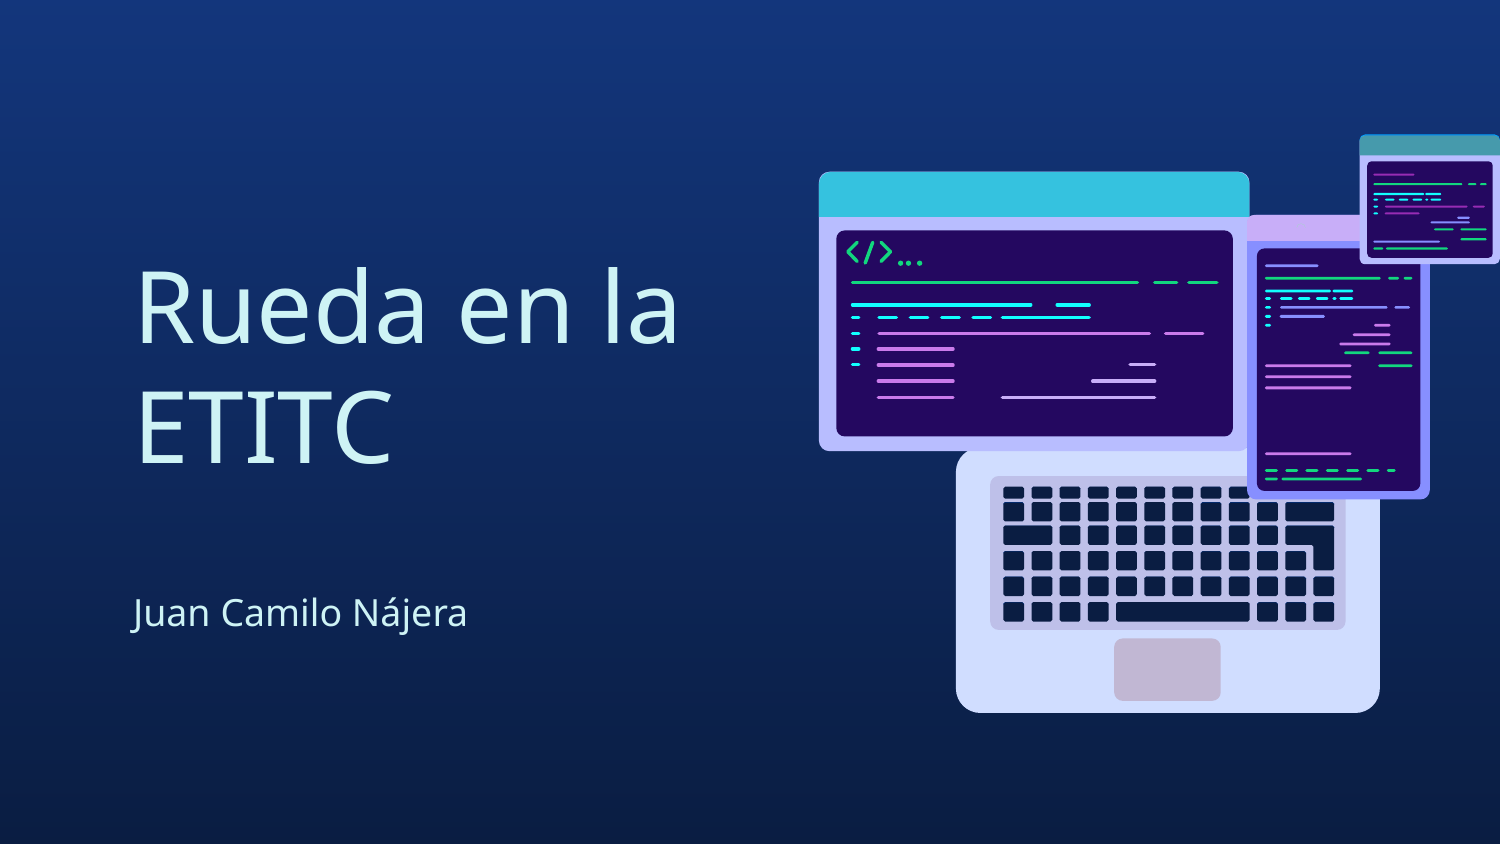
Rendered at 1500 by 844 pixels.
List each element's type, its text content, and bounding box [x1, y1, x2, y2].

text_box [818, 134, 1500, 713]
title Rueda en la ETITC [118, 148, 788, 580]
subtitle Juan Camilo Nájera [118, 574, 504, 696]
